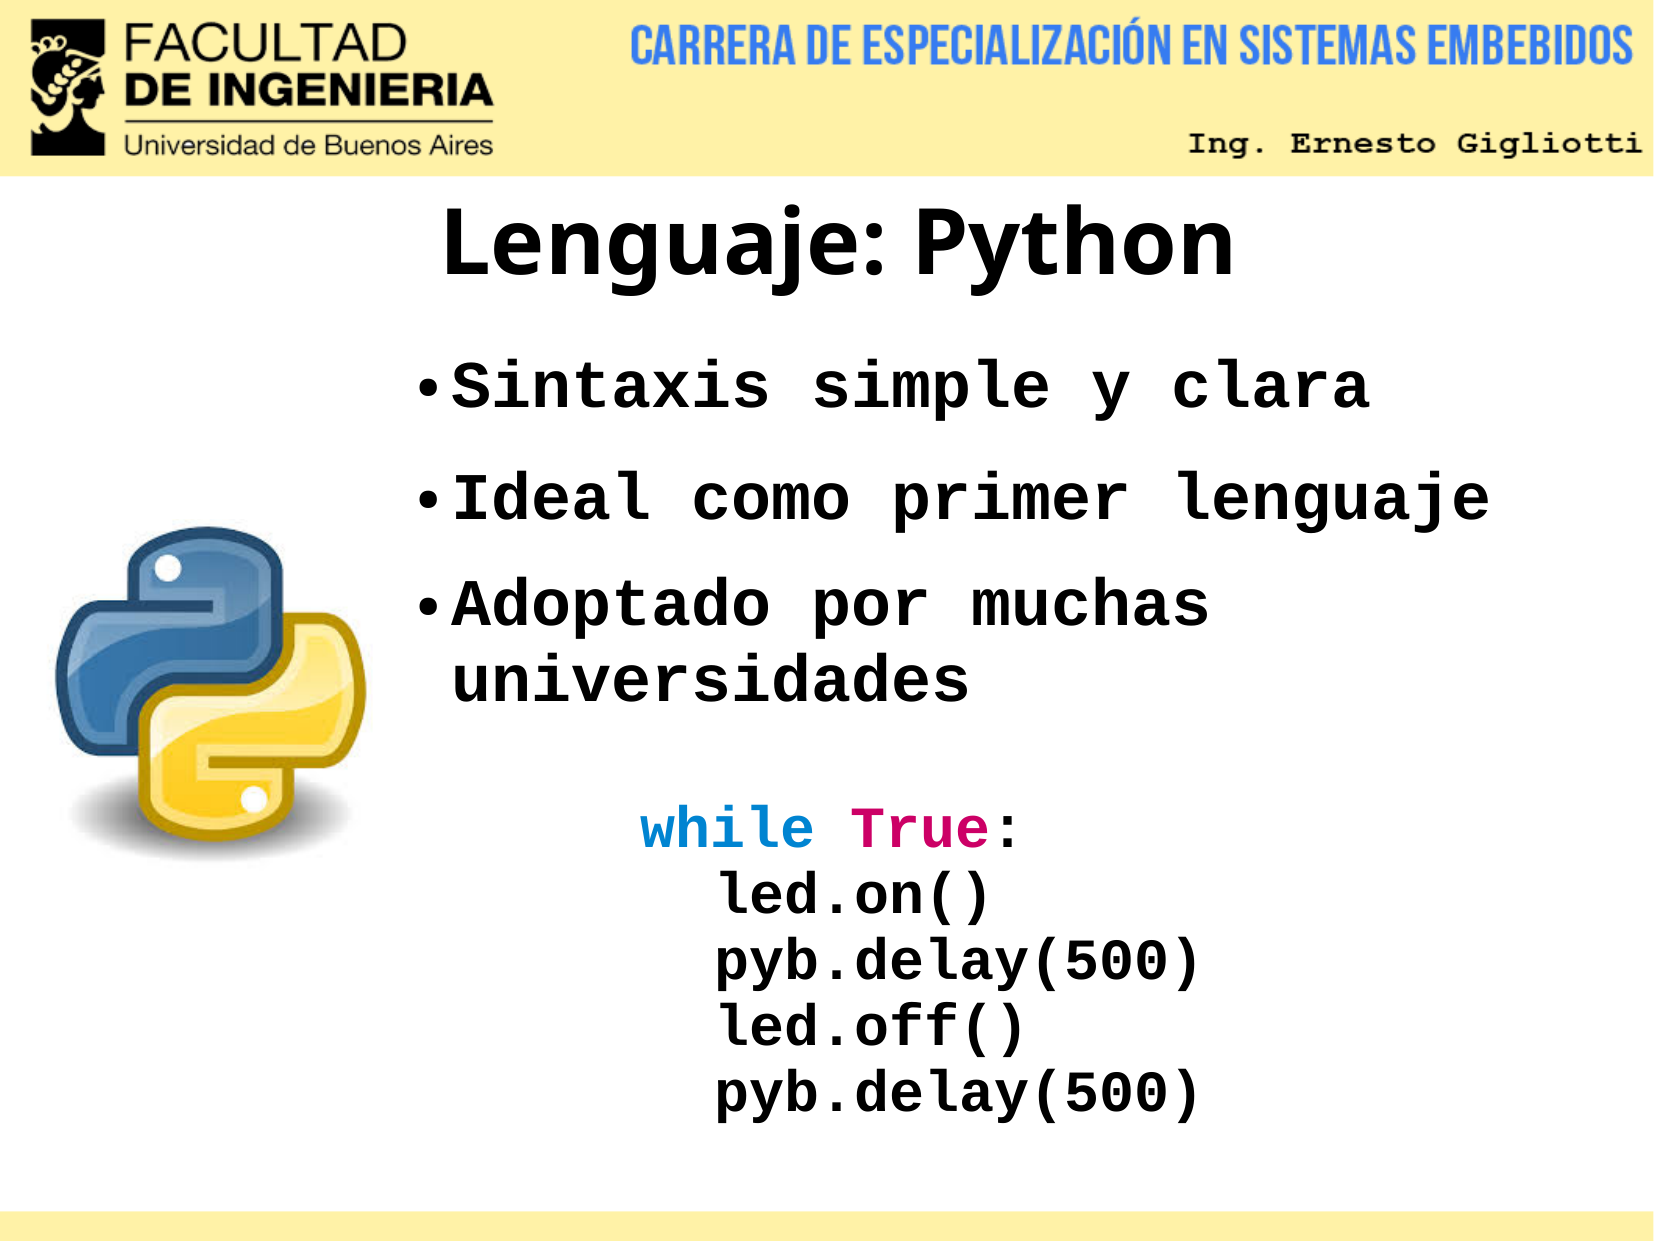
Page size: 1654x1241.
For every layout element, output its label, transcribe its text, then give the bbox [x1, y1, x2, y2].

text_box Ideal como primer lenguaje [401, 456, 1571, 562]
text_box Adoptado por muchas universidades [401, 562, 1571, 729]
text_box Sintaxis simple y clara [401, 344, 1571, 456]
title Lenguaje: Python [94, 135, 1583, 343]
text_box while True: led.on() pyb.delay(500) led.off() pyb.delay(500) [625, 791, 1654, 1139]
picture [0, 0, 1654, 1241]
